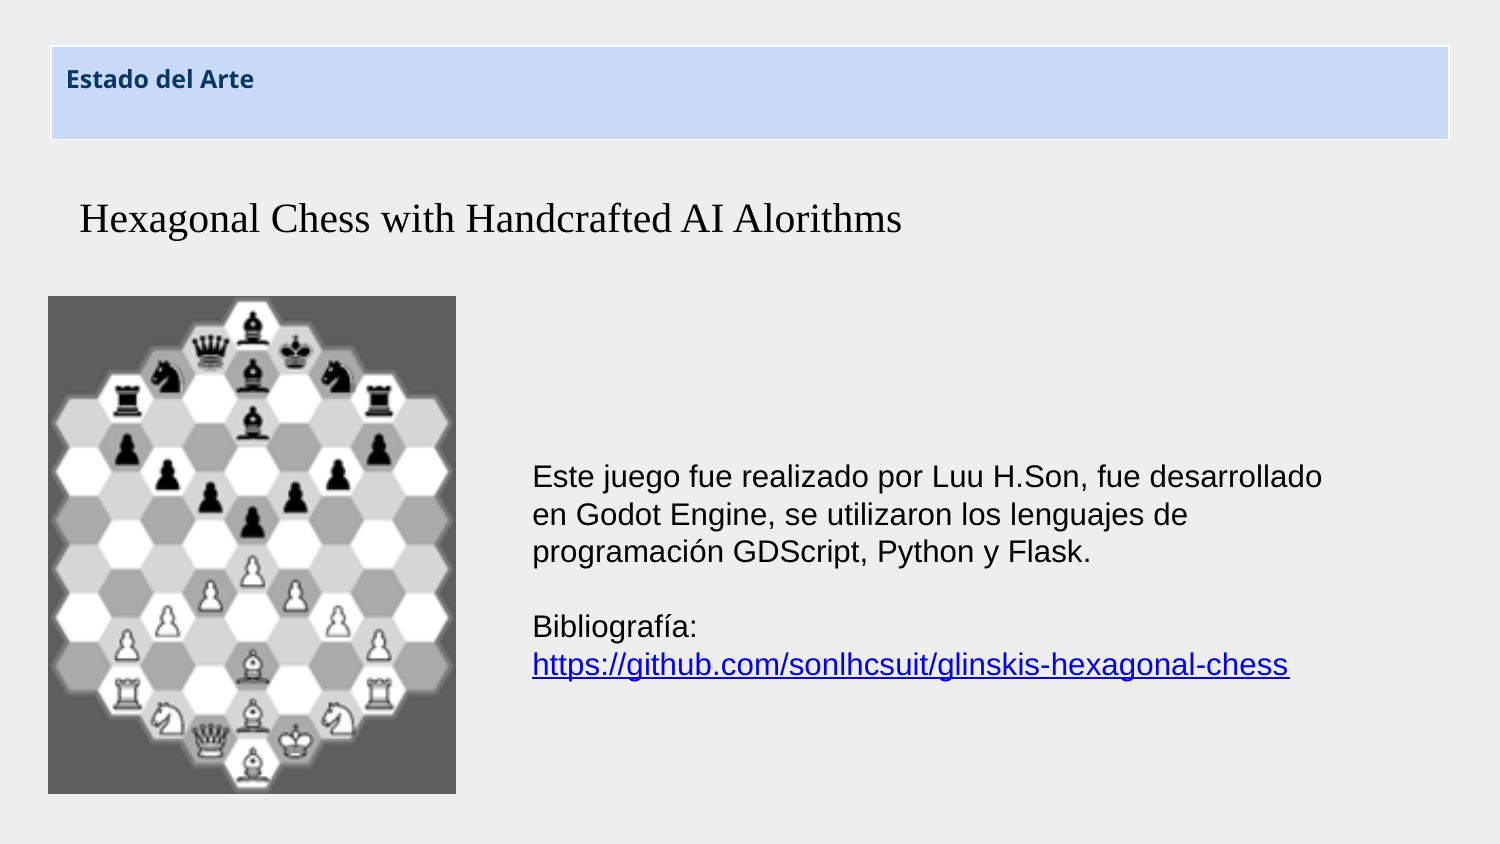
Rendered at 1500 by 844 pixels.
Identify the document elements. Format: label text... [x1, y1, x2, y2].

text_box Este juego fue realizado por Luu H.Son, fue desarrollado en Godot Engine, se utilizaron los lenguajes de programación GDScript, Python y Flask. Bibliografía: https://github.com/sonlhcsuit/glinskis-hexagonal-chess [517, 441, 1341, 697]
text_box Estado del Arte [50, 45, 1450, 140]
picture [48, 296, 456, 794]
text_box Hexagonal Chess with Handcrafted AI Alorithms [64, 175, 1361, 256]
